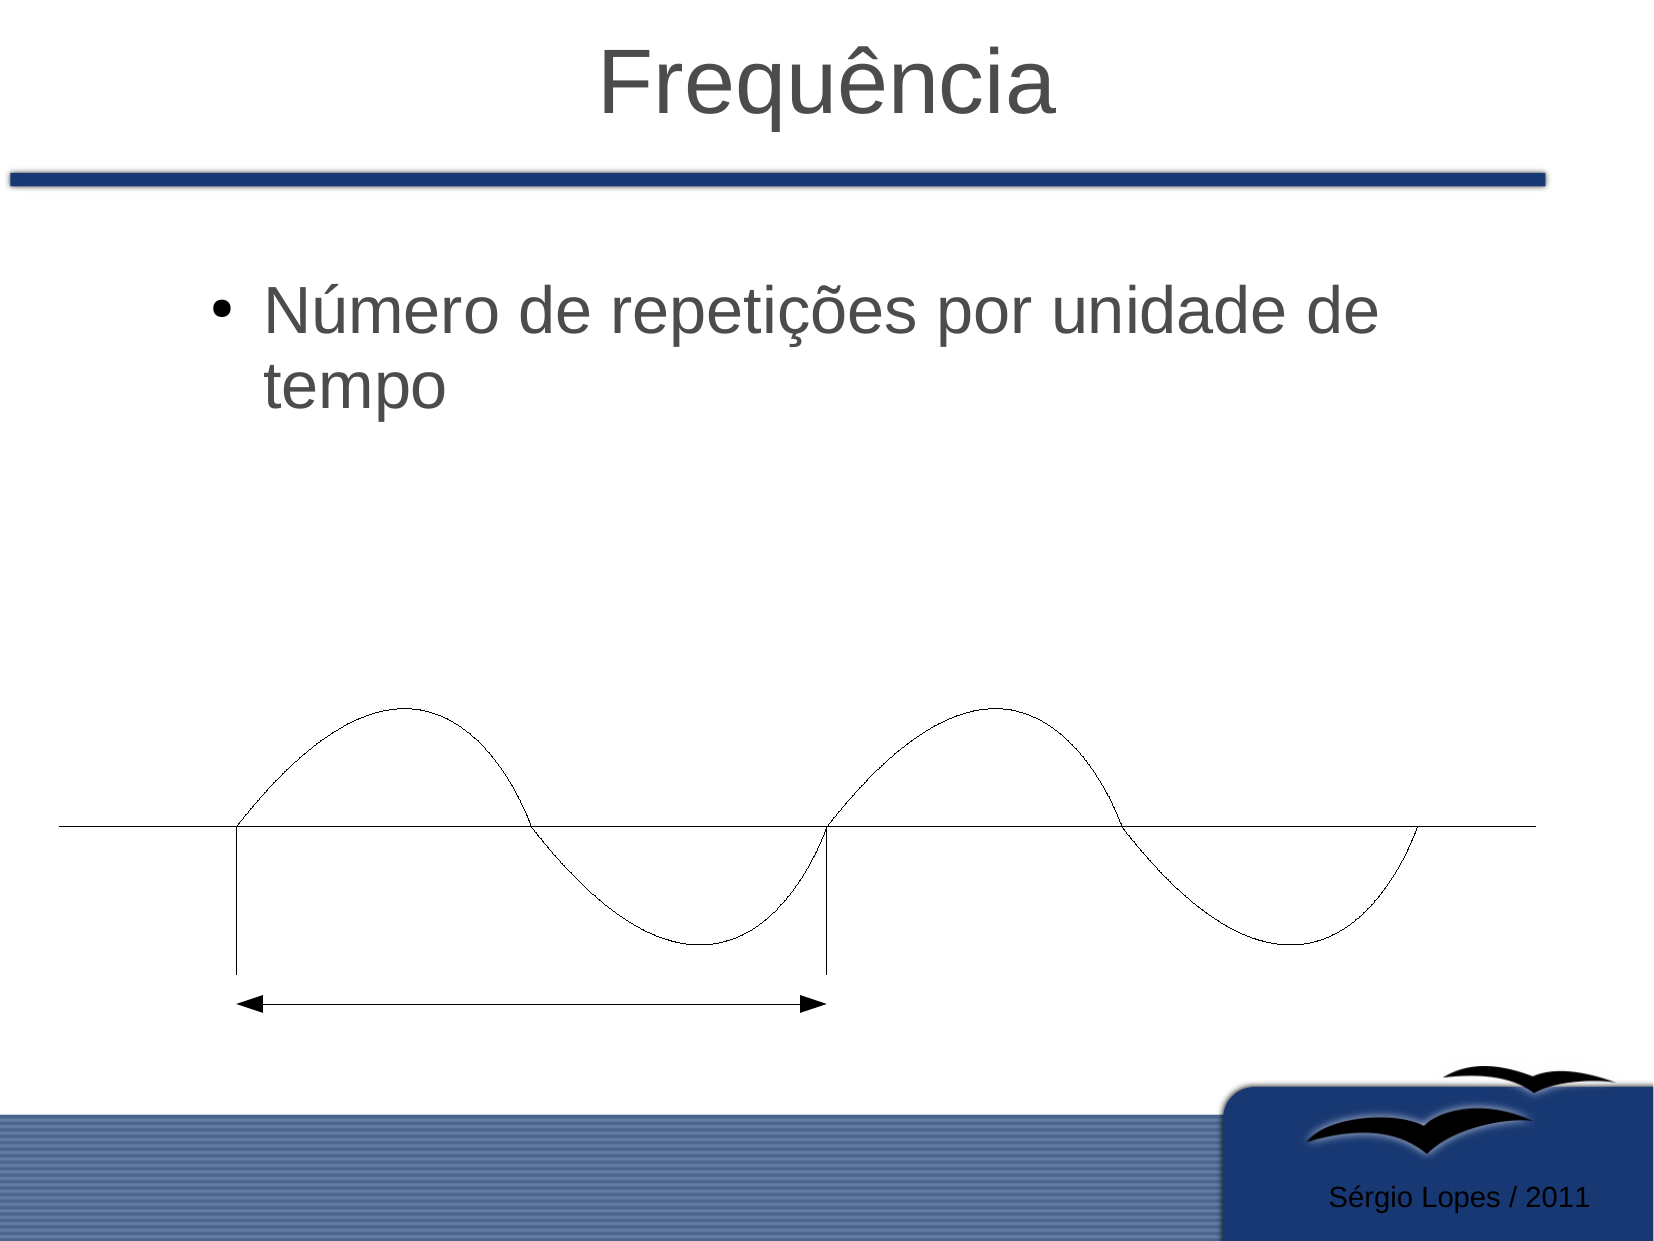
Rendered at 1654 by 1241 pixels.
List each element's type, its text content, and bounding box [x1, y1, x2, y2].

title Frequência [121, 0, 1534, 164]
list Número de repetições por unidade de tempo [121, 827, 1534, 1056]
text_box Sérgio Lopes / 2011 [1328, 1181, 1588, 1214]
list Número de repetições por unidade de tempo [121, 273, 1534, 826]
picture [0, 0, 1654, 1241]
